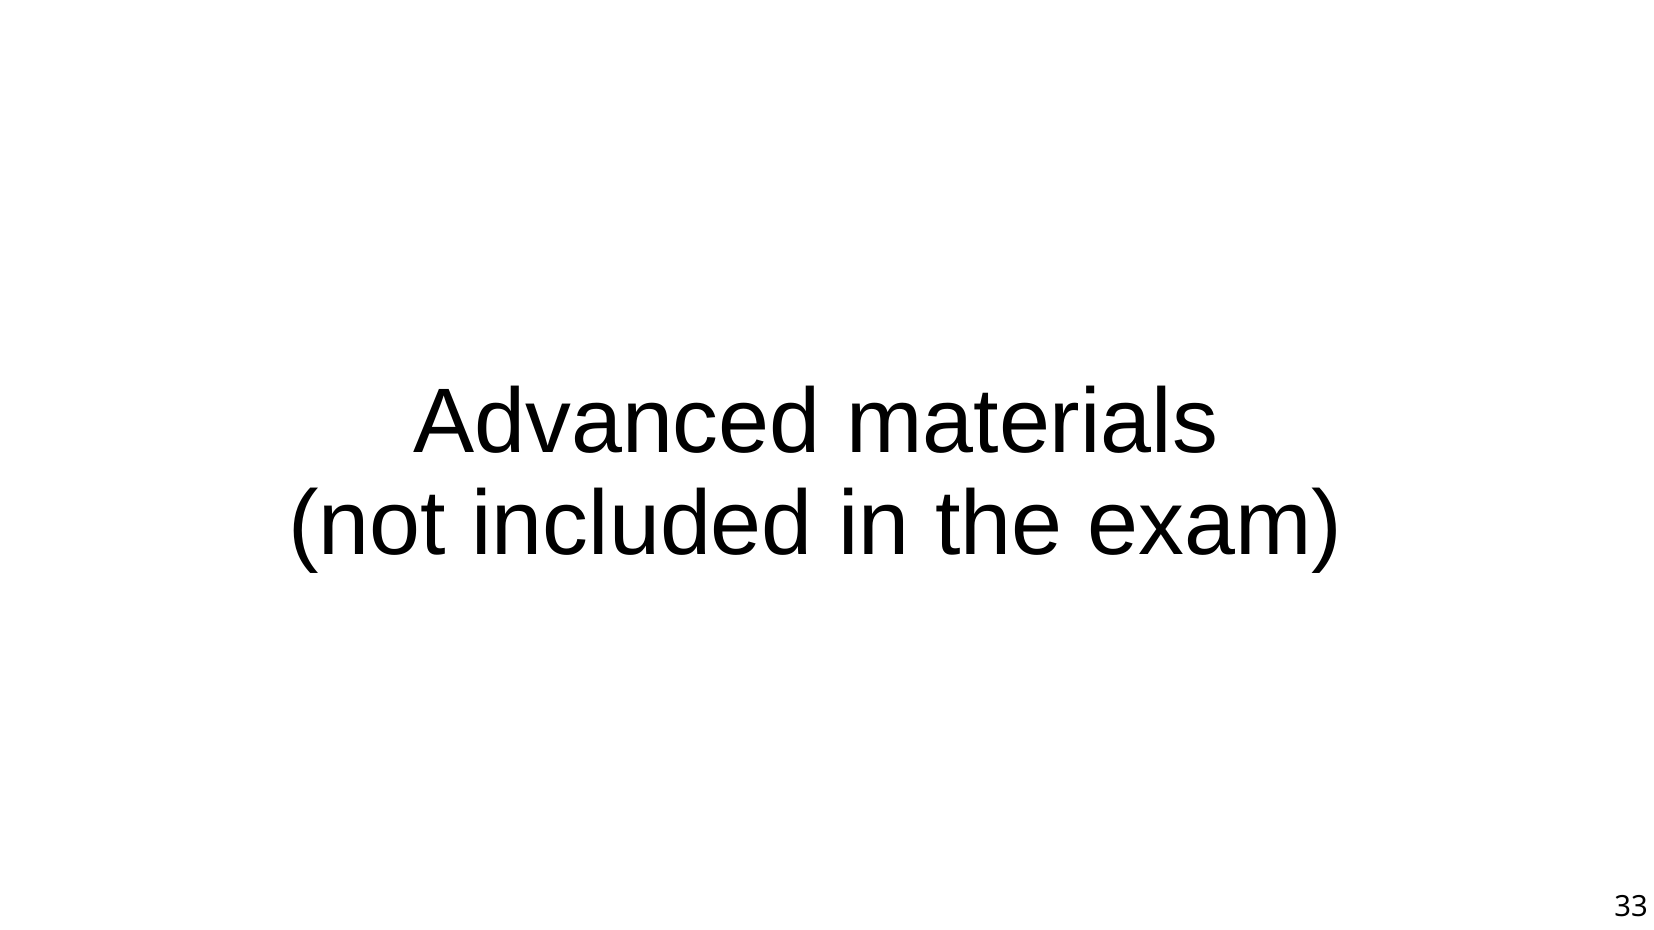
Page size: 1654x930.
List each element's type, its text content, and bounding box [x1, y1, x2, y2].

title Advanced materials (not included in the exam) [72, 359, 1561, 584]
